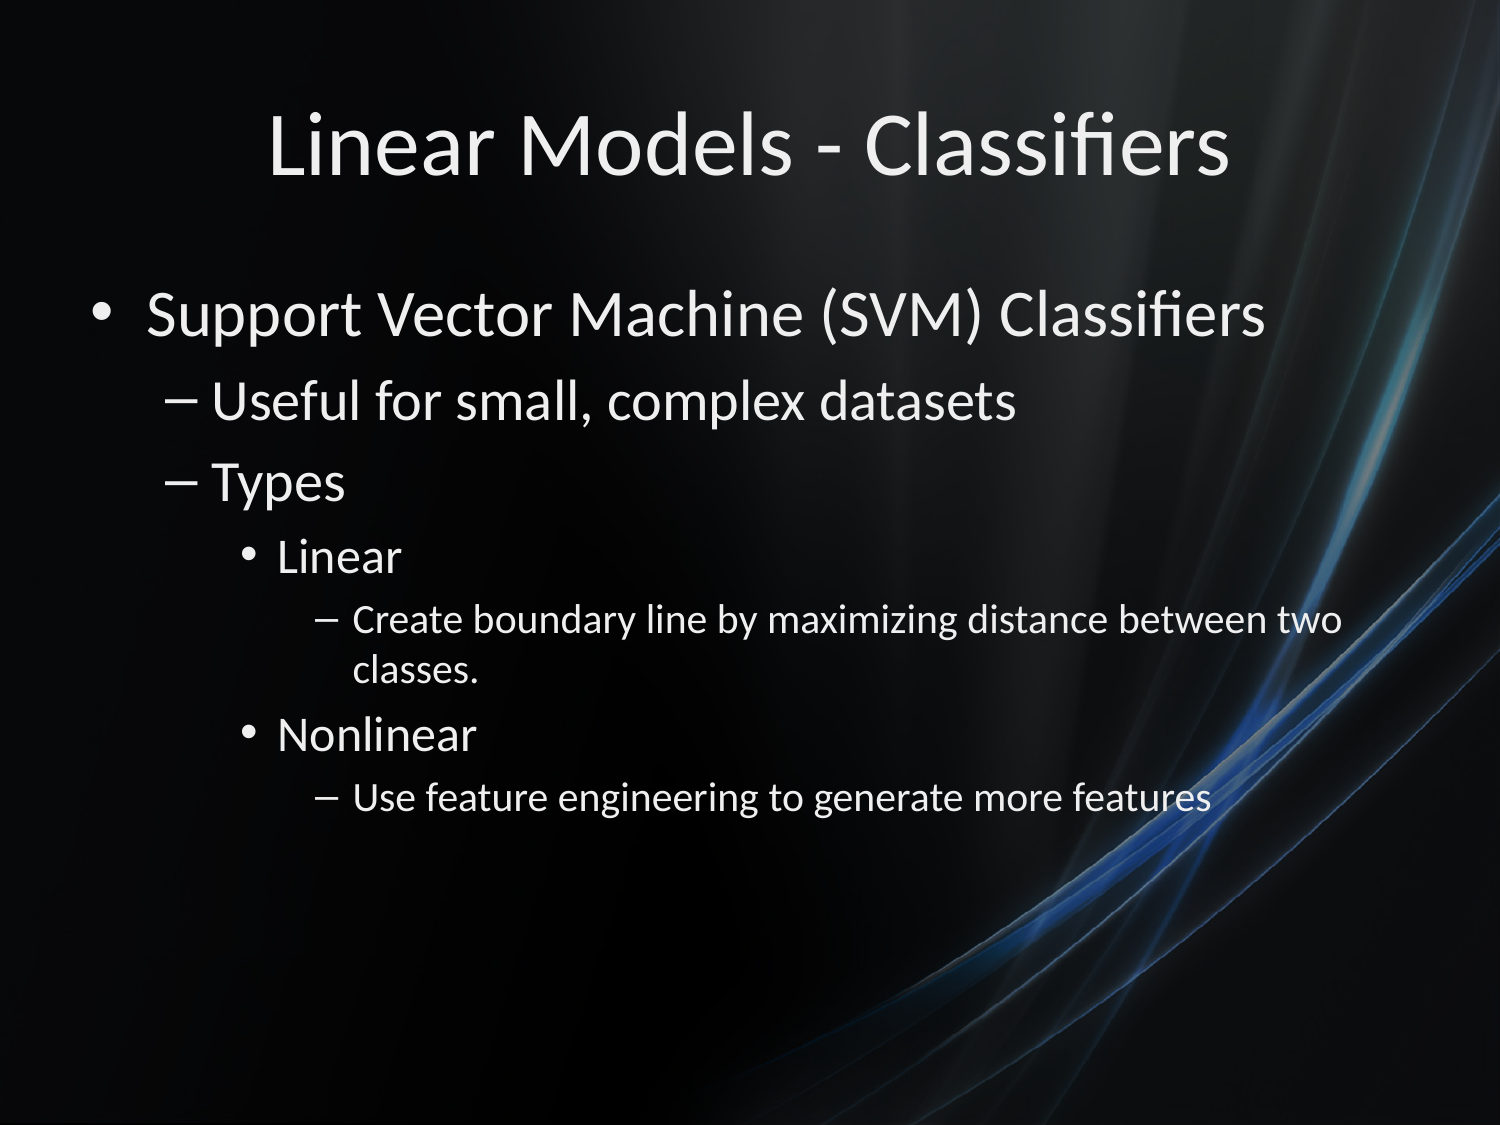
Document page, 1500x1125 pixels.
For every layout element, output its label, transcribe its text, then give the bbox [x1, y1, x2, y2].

list Support Vector Machine (SVM) Classifiers Useful for small, complex datasets Types Linear Create boundary line by maximizing distance between two classes. Nonlinear Use feature engineering to generate more features [75, 262, 1425, 1005]
title Linear Models - Classifiers [75, 45, 1425, 233]
picture [0, 0, 1500, 1125]
